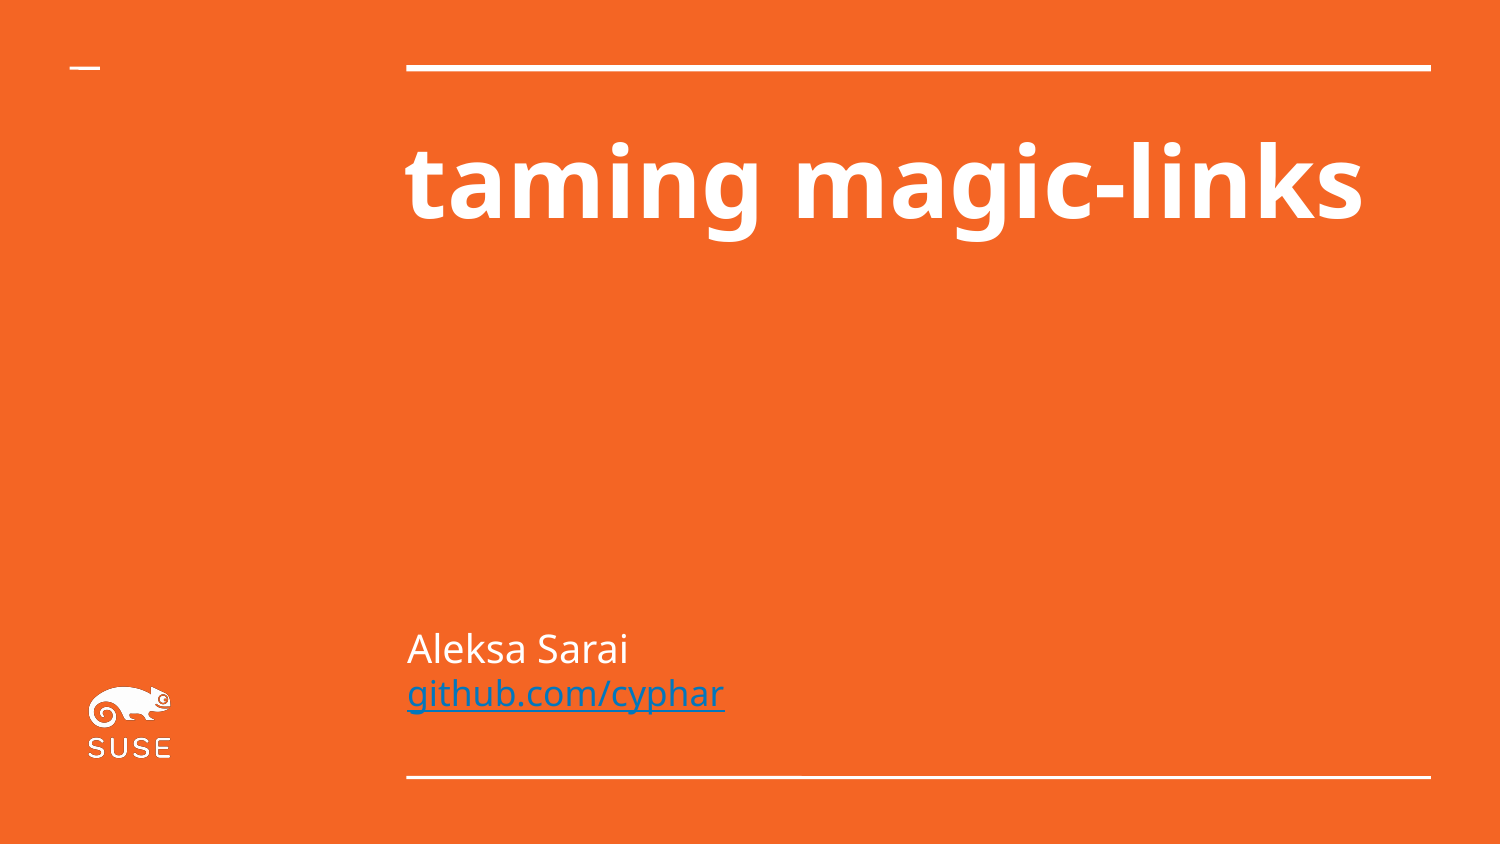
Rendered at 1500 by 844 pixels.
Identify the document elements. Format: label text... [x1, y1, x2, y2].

title taming magic-links [389, 103, 1428, 357]
subtitle Aleksa Sarai github.com/cyphar [392, 531, 1431, 735]
picture [69, 667, 190, 778]
